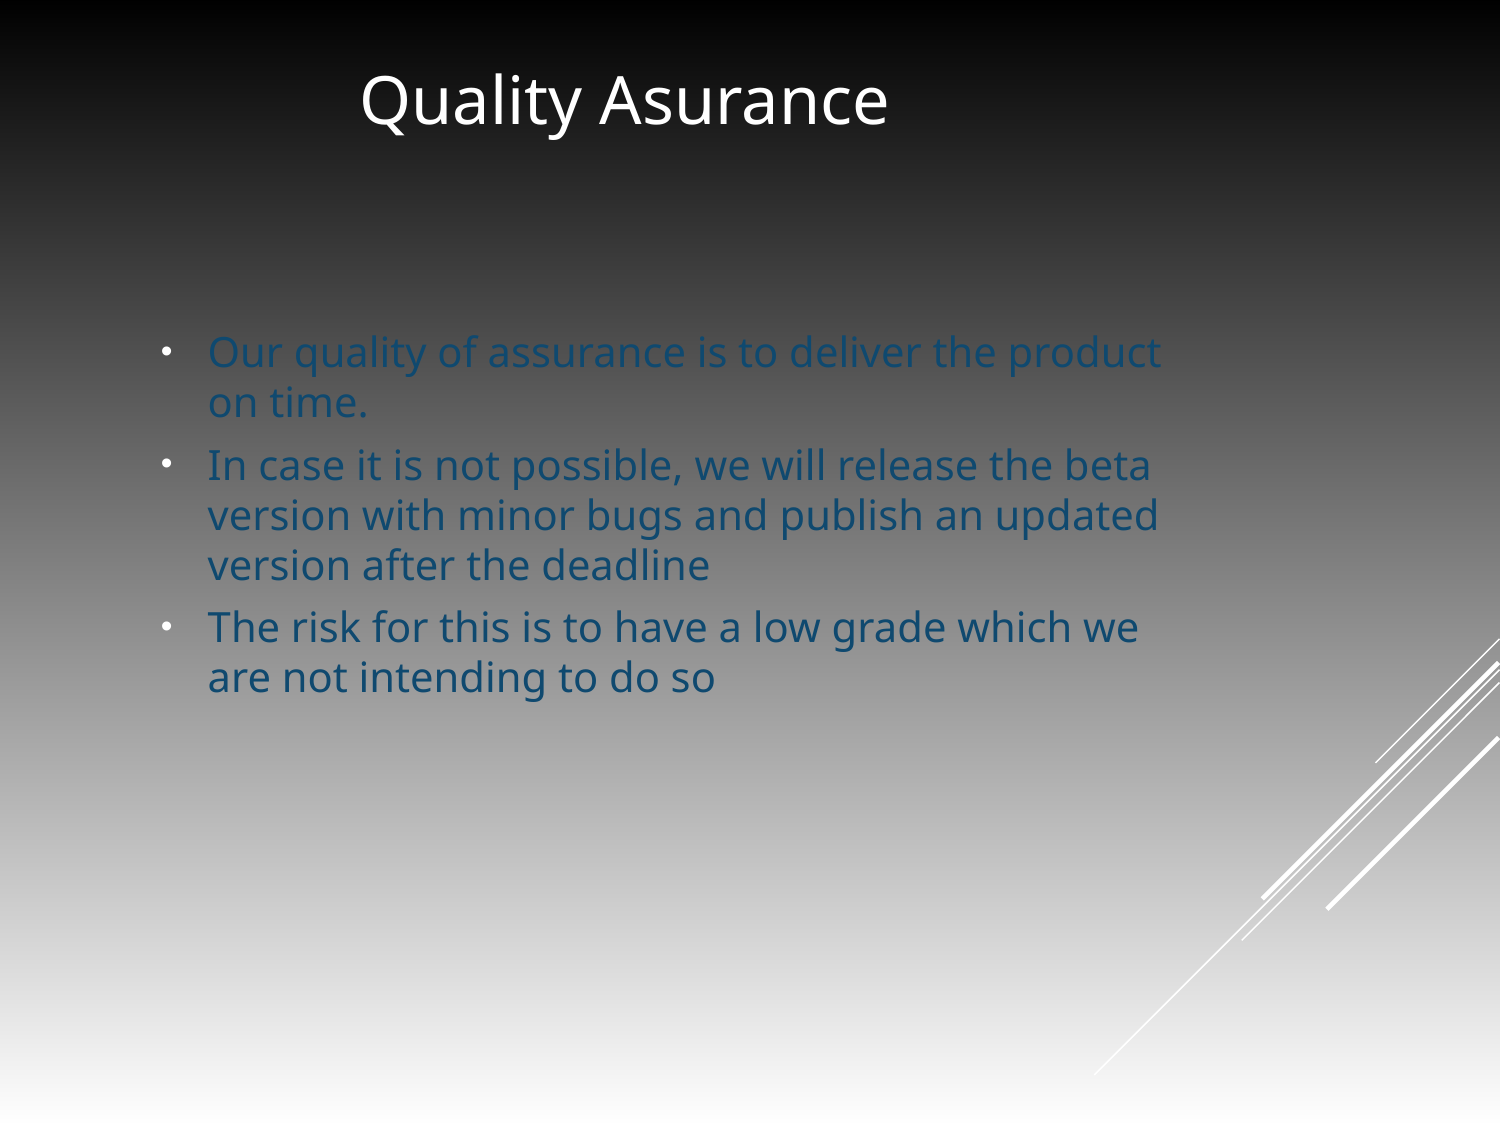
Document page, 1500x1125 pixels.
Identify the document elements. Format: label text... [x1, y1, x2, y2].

title Quality Asurance [87, 50, 1163, 301]
list Our quality of assurance is to deliver the product on time. In case it is not possible, we will release the beta version with minor bugs and publish an updated version after the deadline The risk for this is to have a low grade which we are not intending to do so [145, 318, 1222, 937]
